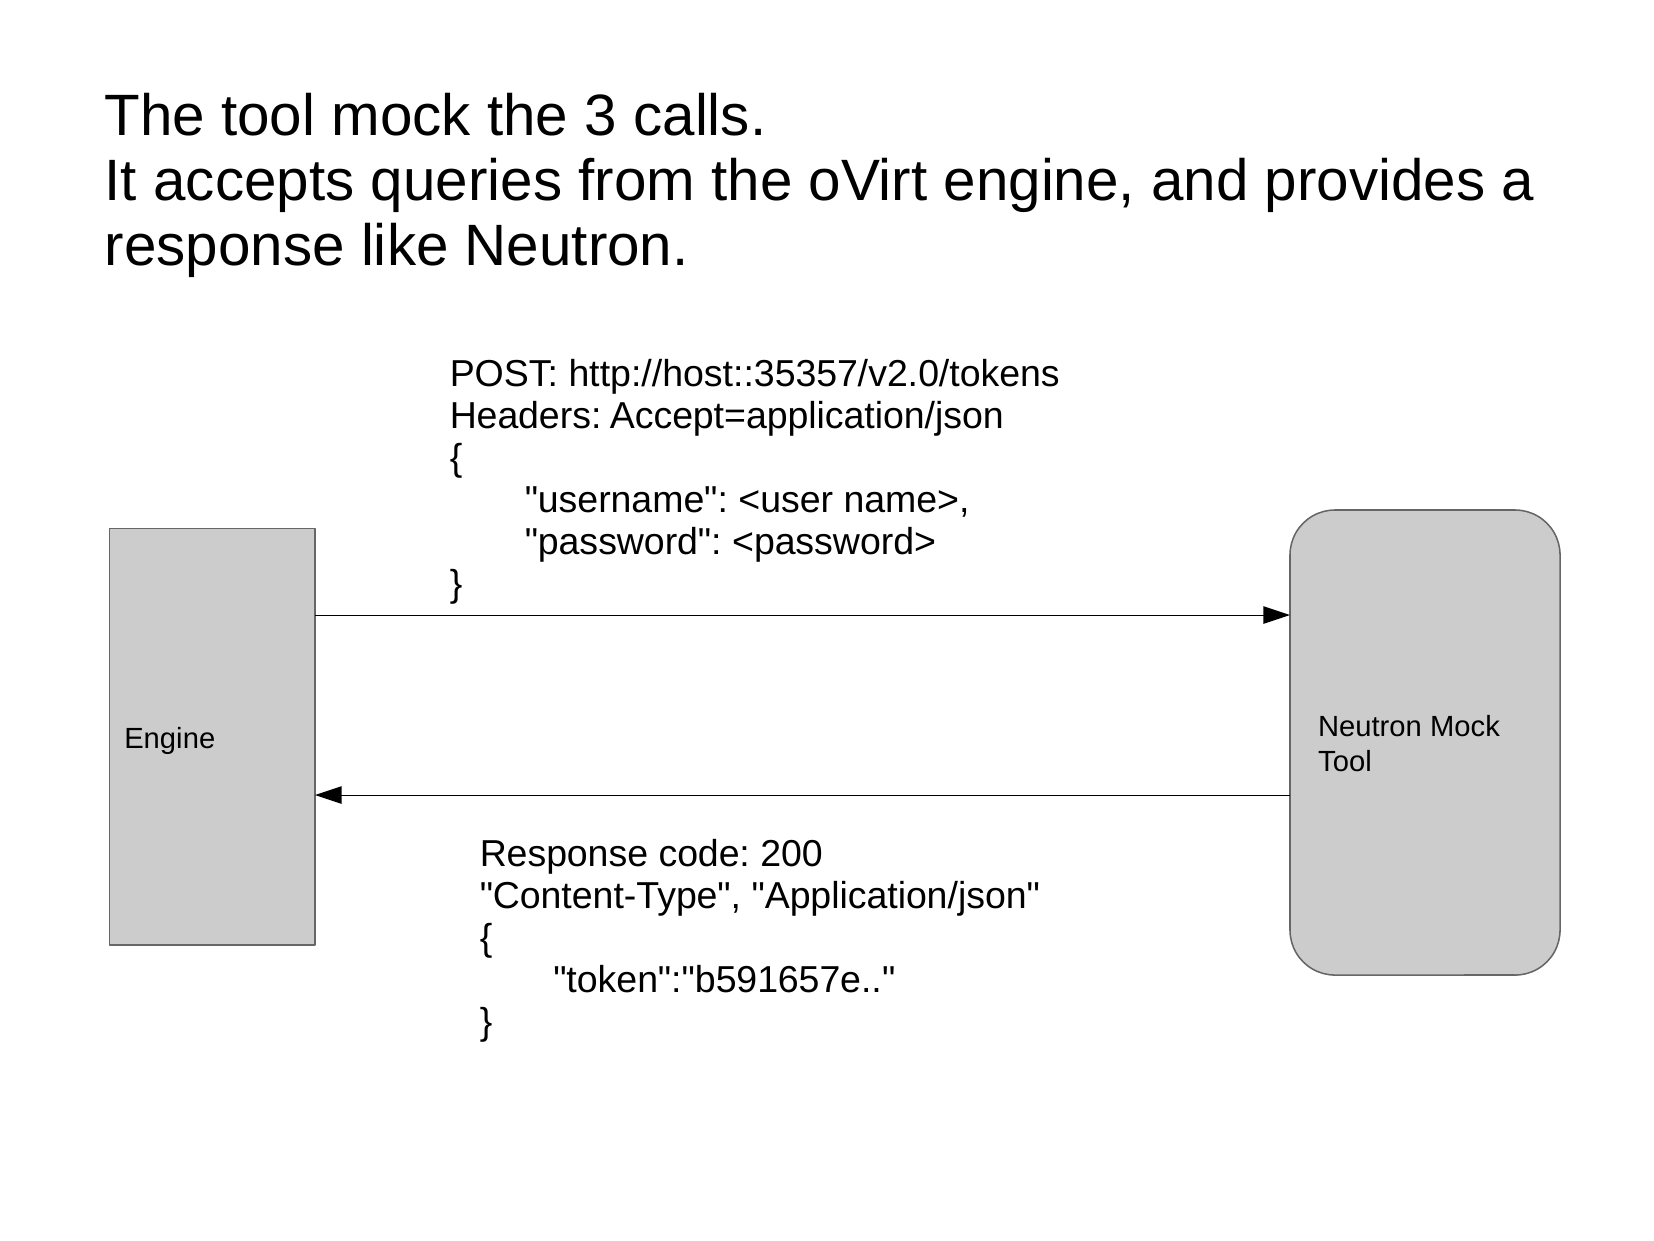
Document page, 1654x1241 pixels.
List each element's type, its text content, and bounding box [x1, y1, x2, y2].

text_box Response code: 200 "Content-Type", "Application/json" { "token":"b591657e.." } [465, 825, 1096, 1081]
text_box The tool mock the 3 calls. It accepts queries from the oVirt engine, and provides a response like Neutron. [90, 75, 1561, 285]
text_box Neutron Mock Tool [1290, 510, 1561, 976]
text_box Engine [109, 528, 315, 946]
text_box POST: http://host::35357/v2.0/tokens Headers: Accept=application/json { "username": <user name>, "password": <password> } [435, 345, 1157, 615]
